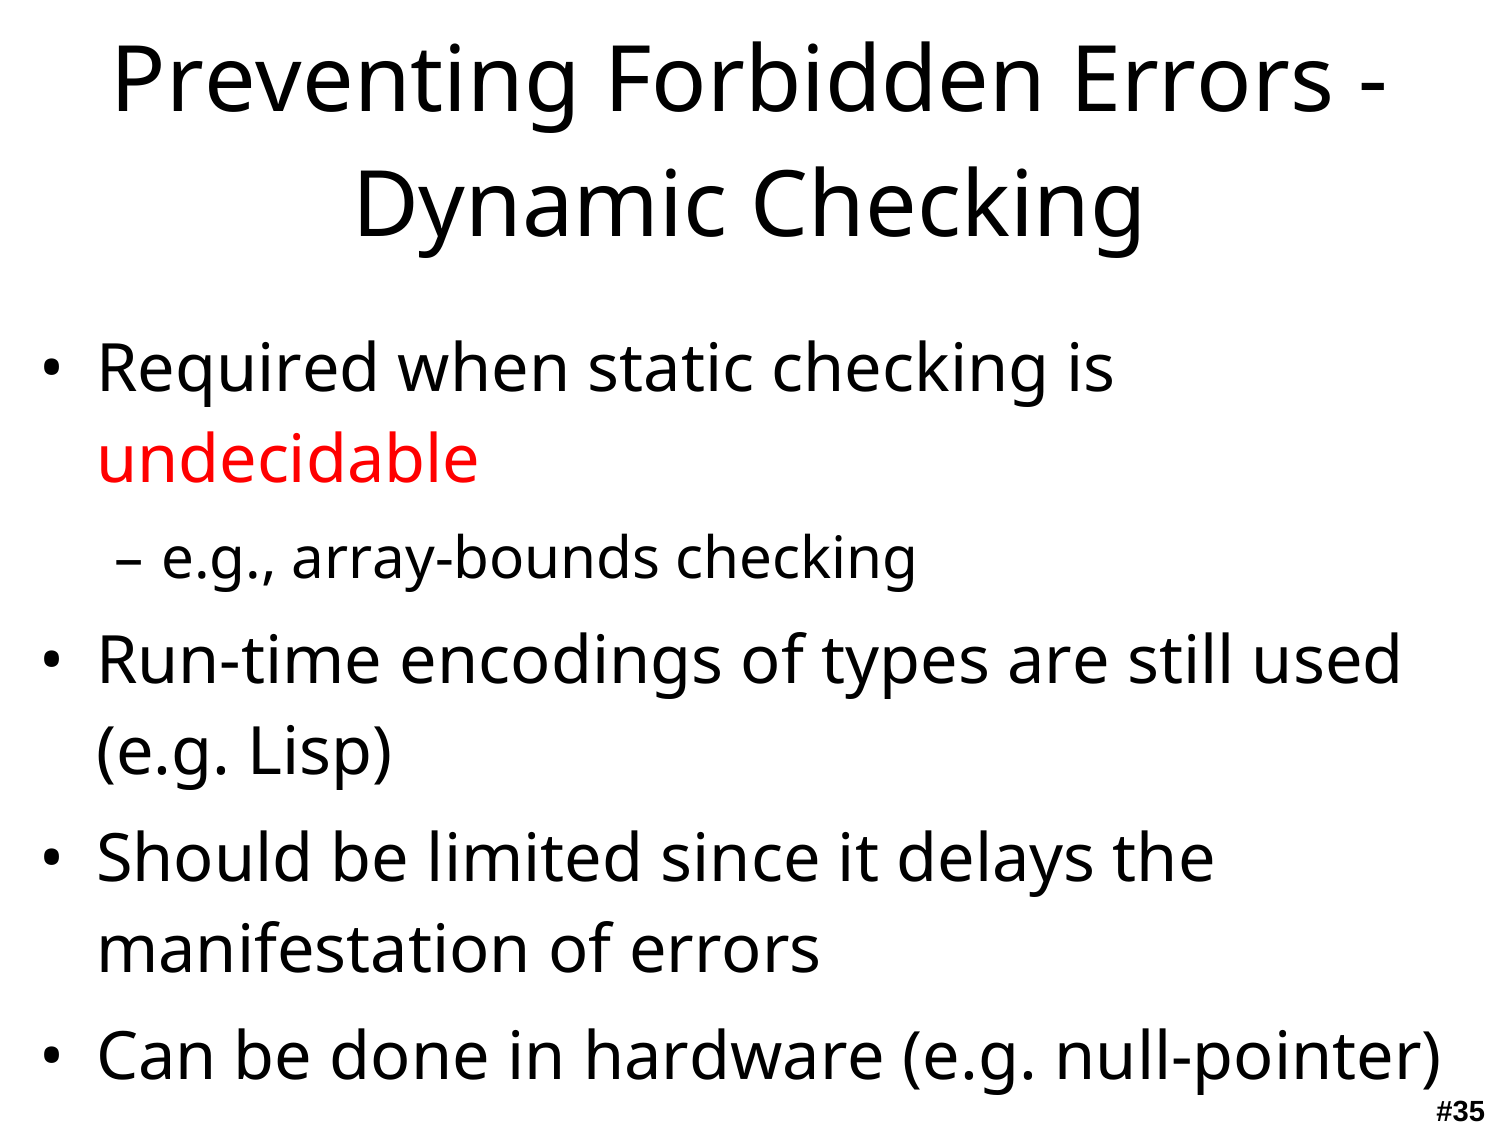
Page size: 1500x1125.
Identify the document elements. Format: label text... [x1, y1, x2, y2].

list Required when static checking is undecidable e.g., array-bounds checking Run-time encodings of types are still used (e.g. Lisp) Should be limited since it delays the manifestation of errors Can be done in hardware (e.g. null-pointer) [24, 312, 1476, 1125]
title Preventing Forbidden Errors - Dynamic Checking [24, 24, 1476, 254]
